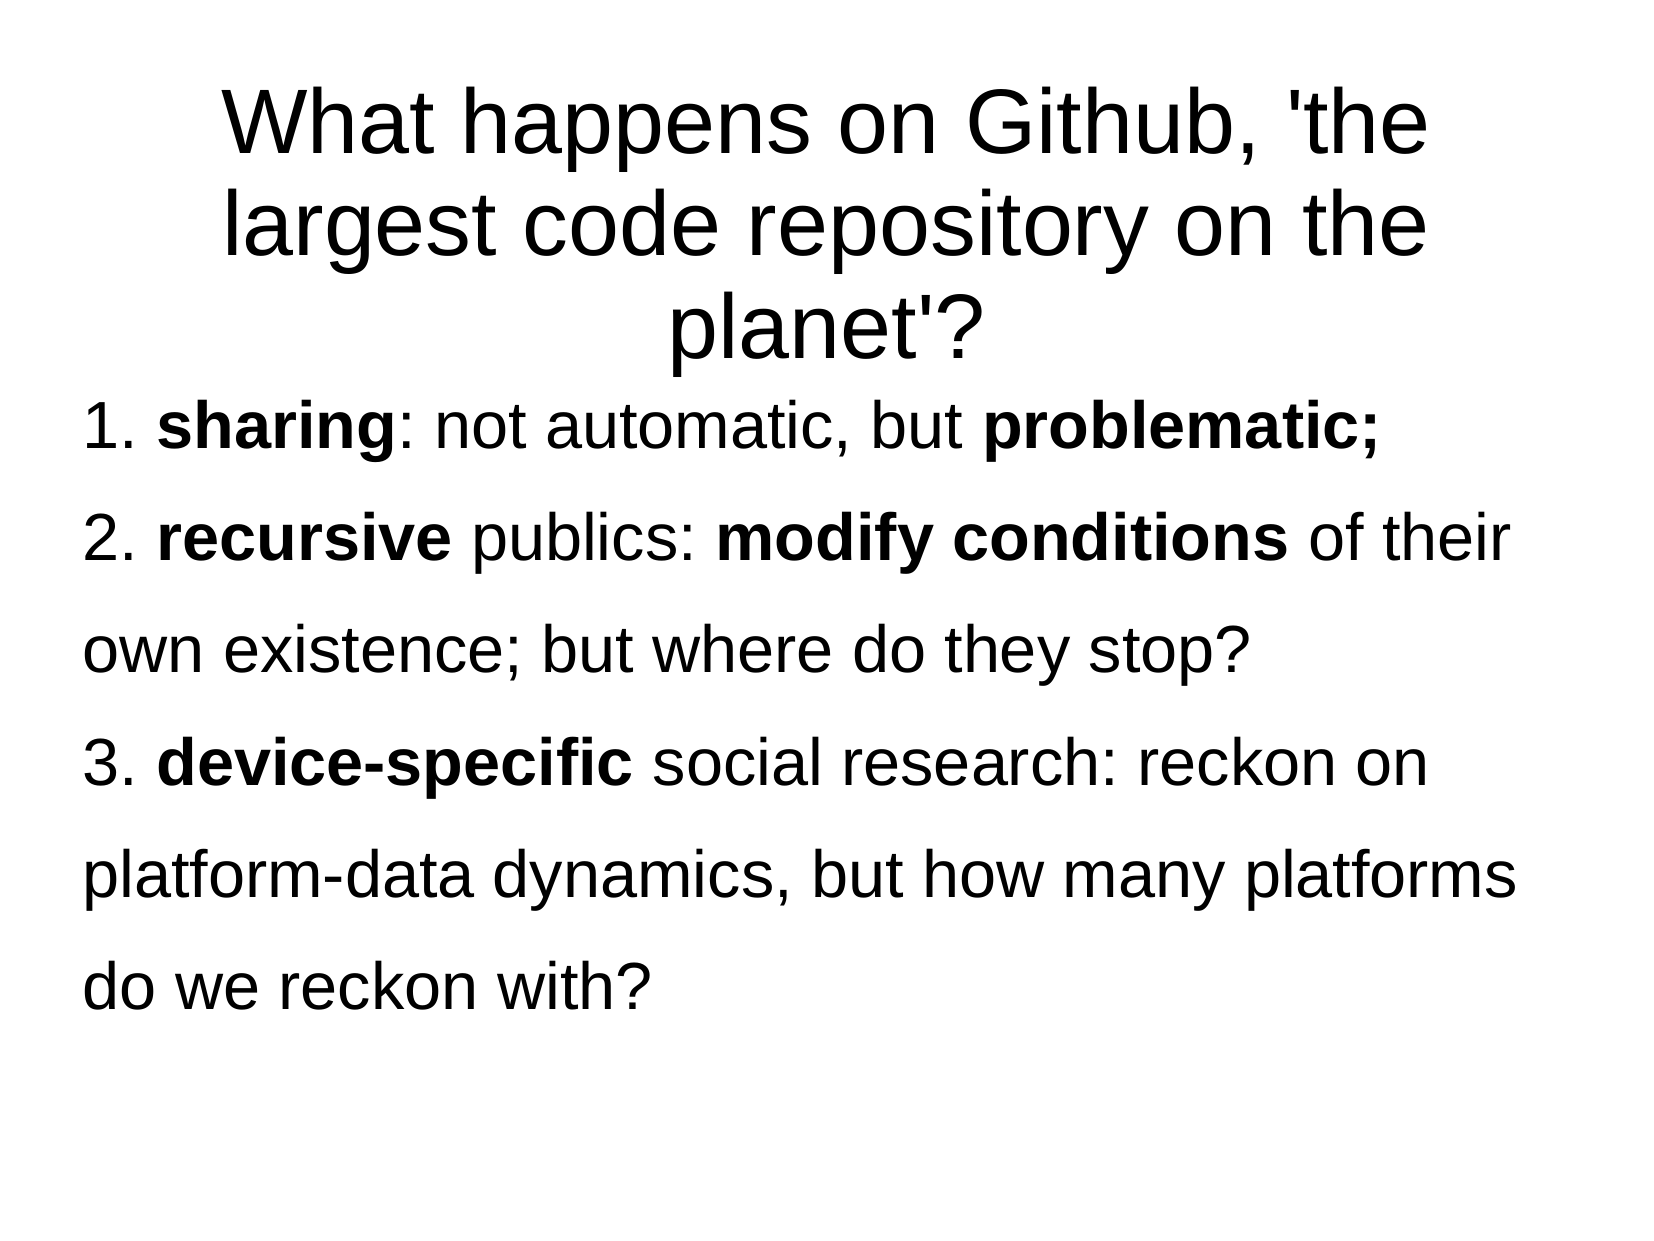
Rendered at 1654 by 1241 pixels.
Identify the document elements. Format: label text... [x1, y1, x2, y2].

subtitle 1. sharing: not automatic, but problematic; 2. recursive publics: modify conditions of their own existence; but where do they stop? 3. device-specific social research: reckon on platform-data dynamics, but how many platforms do we reckon with? [82, 276, 1571, 1024]
title What happens on Github, 'the largest code repository on the planet'? [82, 70, 1571, 276]
